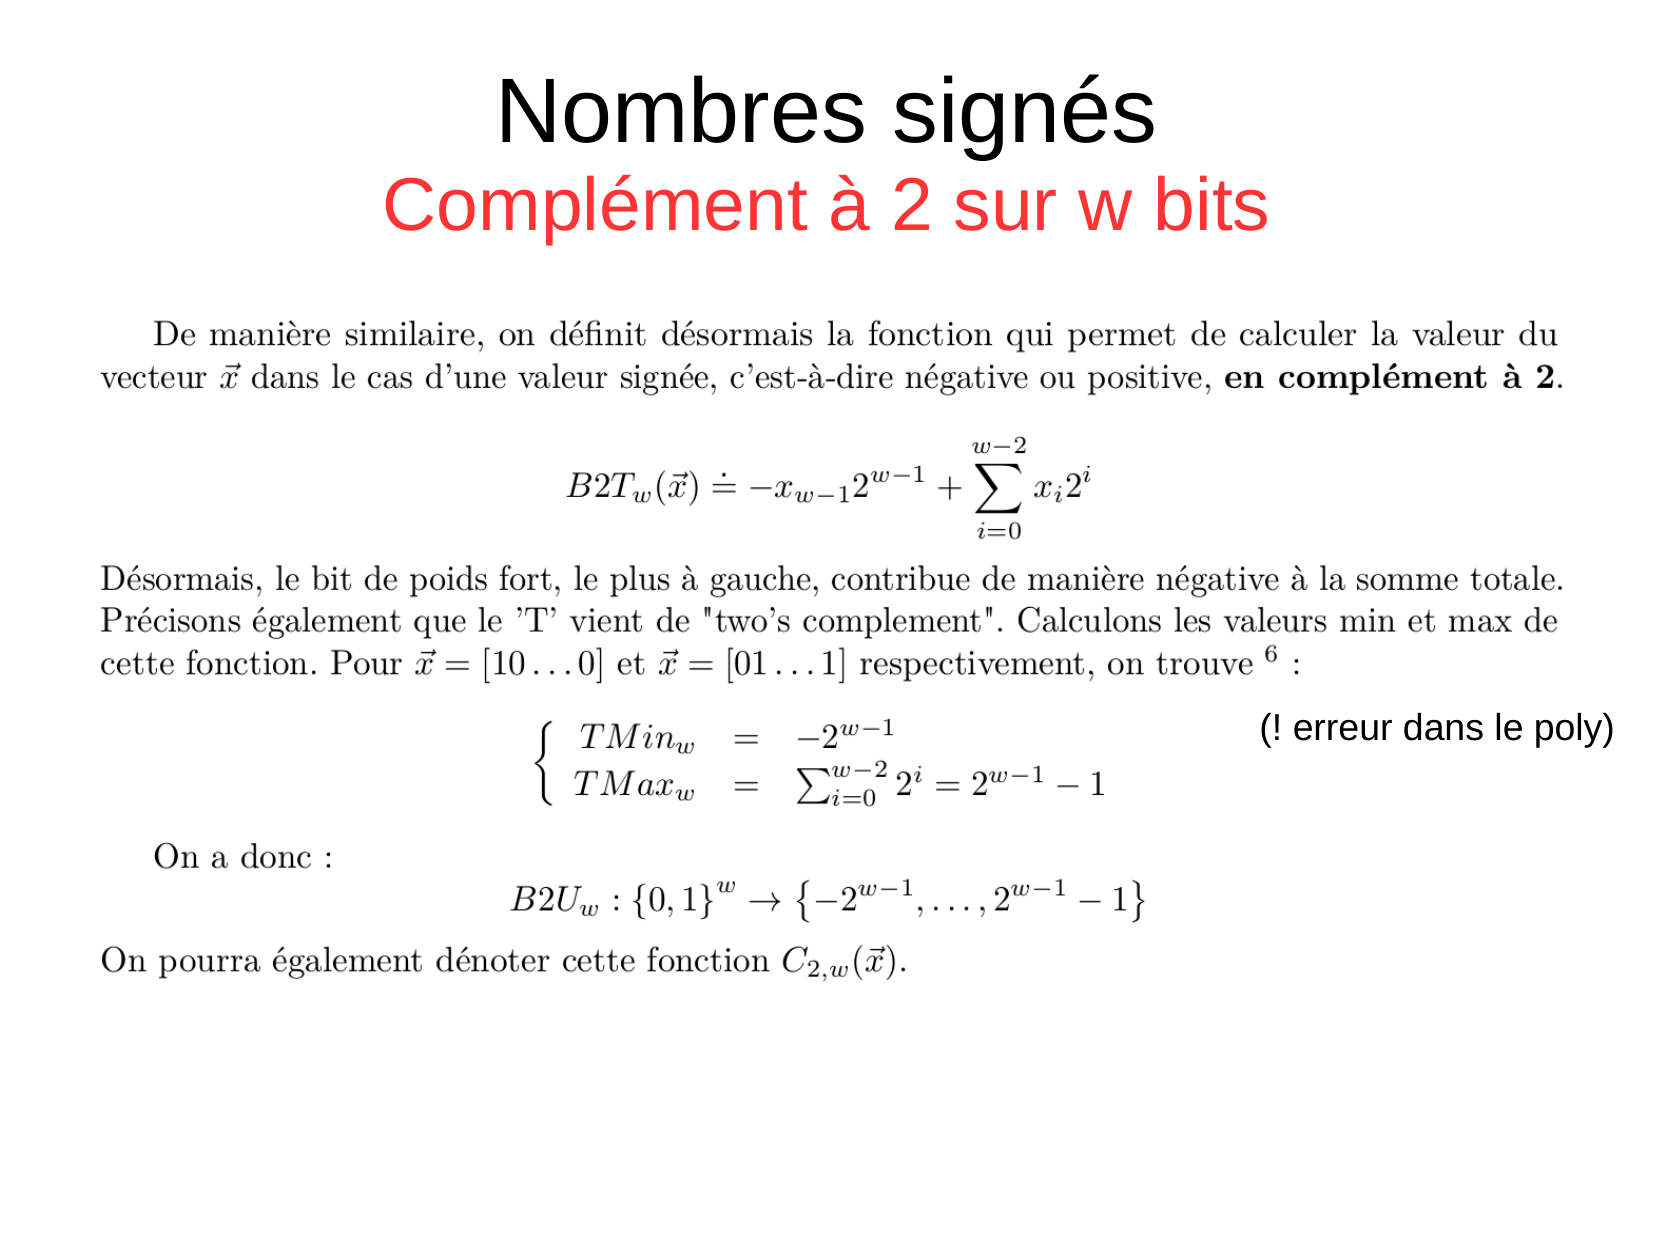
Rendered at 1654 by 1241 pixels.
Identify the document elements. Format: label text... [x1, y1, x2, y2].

text_box (! erreur dans le poly) [1244, 699, 1630, 756]
picture [59, 295, 1608, 997]
title Nombres signés Complément à 2 sur w bits [82, 49, 1571, 257]
